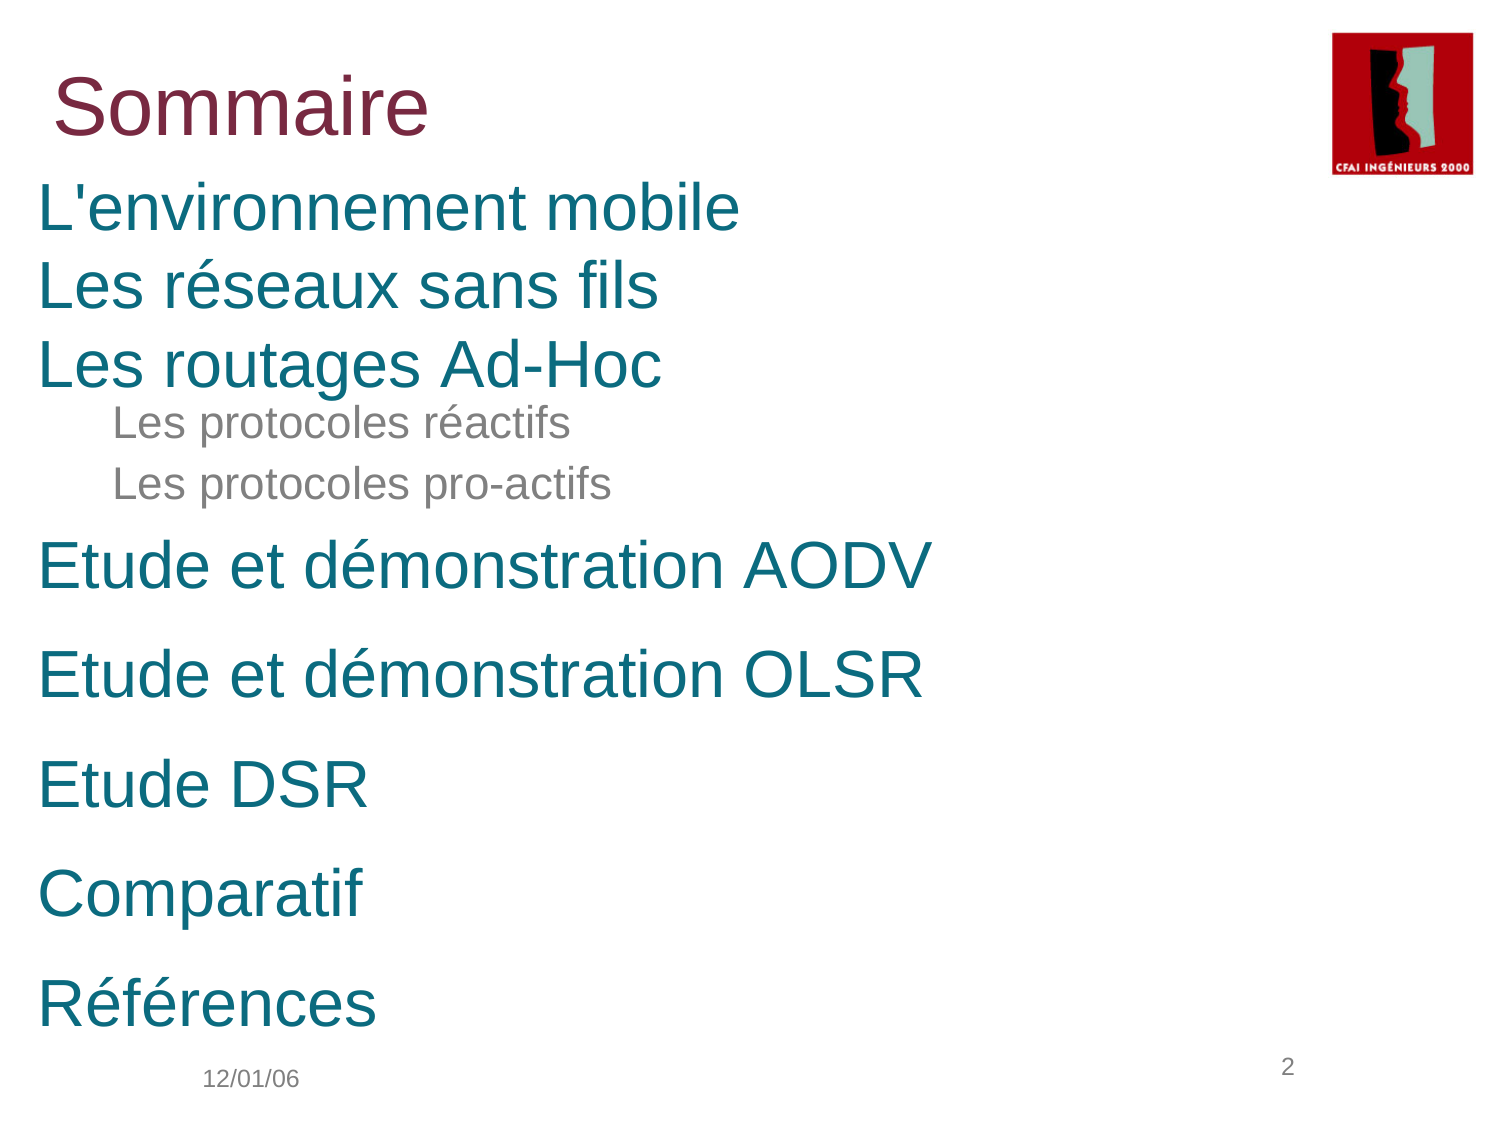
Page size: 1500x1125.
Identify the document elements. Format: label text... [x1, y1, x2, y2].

list L'environnement mobile Les réseaux sans fils Les routages Ad-Hoc Les protocoles réactifs Les protocoles pro-actifs Etude et démonstration AODV Etude et démonstration OLSR Etude DSR Comparatif Références [37, 178, 1463, 1044]
picture [1328, 29, 1477, 178]
title Sommaire [37, 58, 1326, 168]
